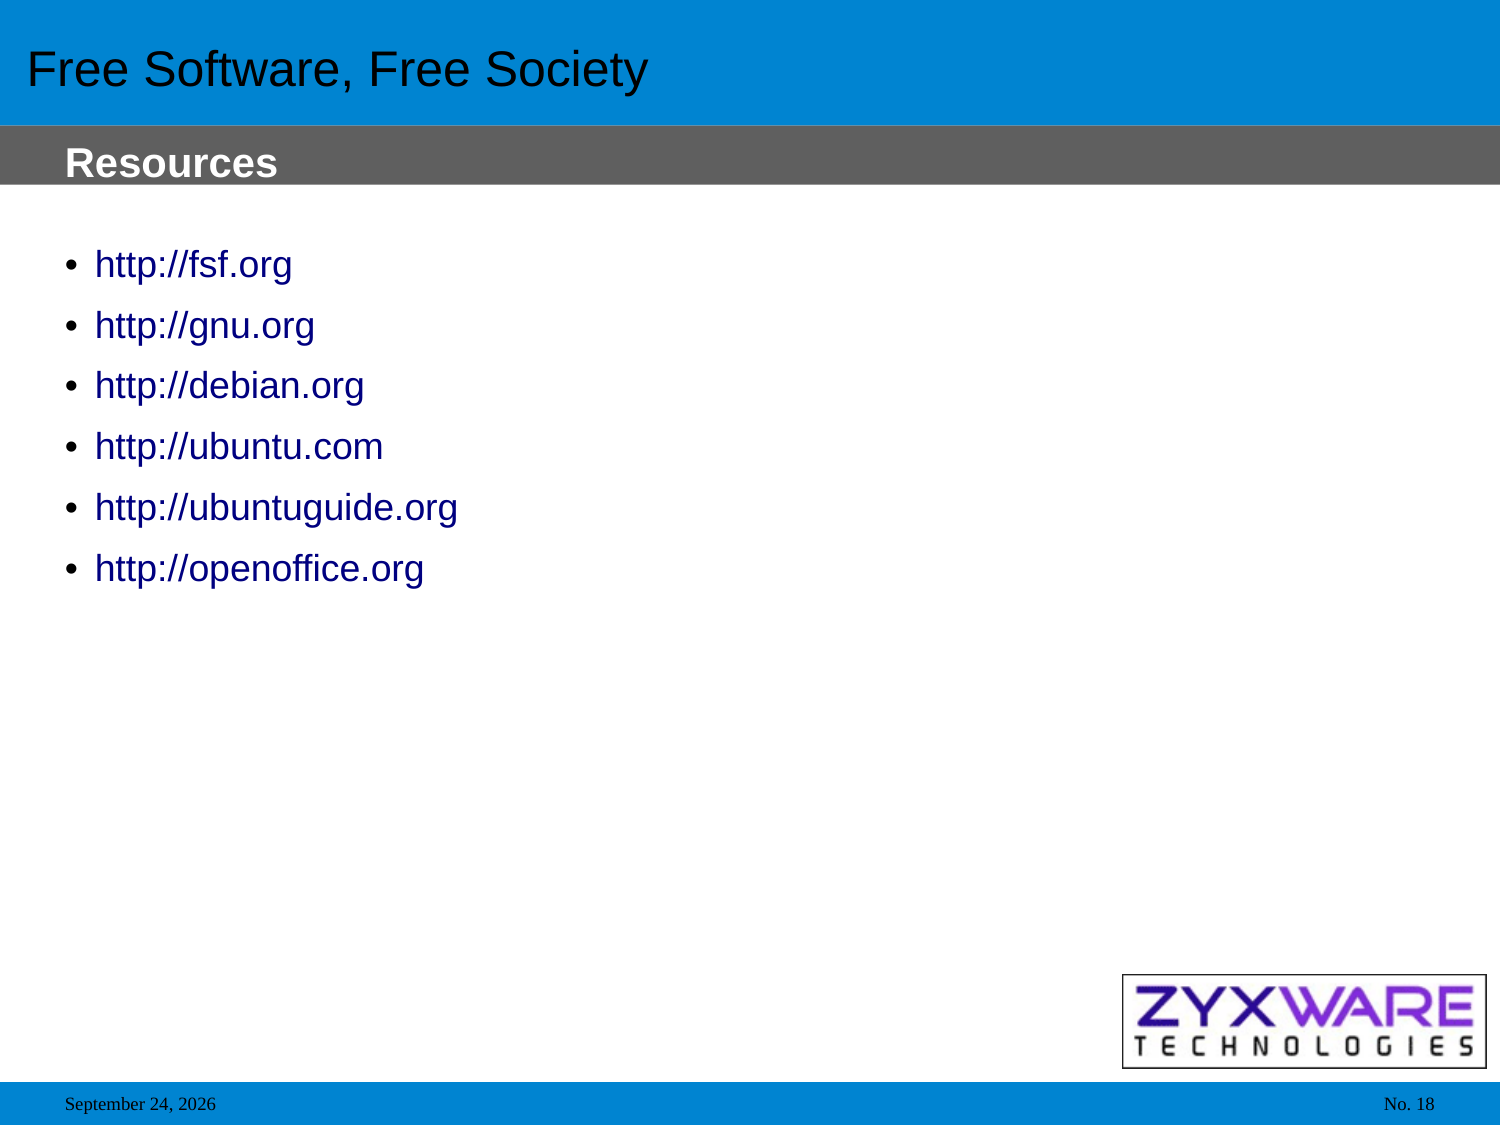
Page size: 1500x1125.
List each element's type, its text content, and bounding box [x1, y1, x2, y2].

picture [1122, 974, 1487, 1069]
list http://fsf.org http://gnu.org http://debian.org http://ubuntu.com http://ubuntuguide.org http://openoffice.org [64, 243, 1436, 972]
title Resources [64, 139, 1436, 187]
